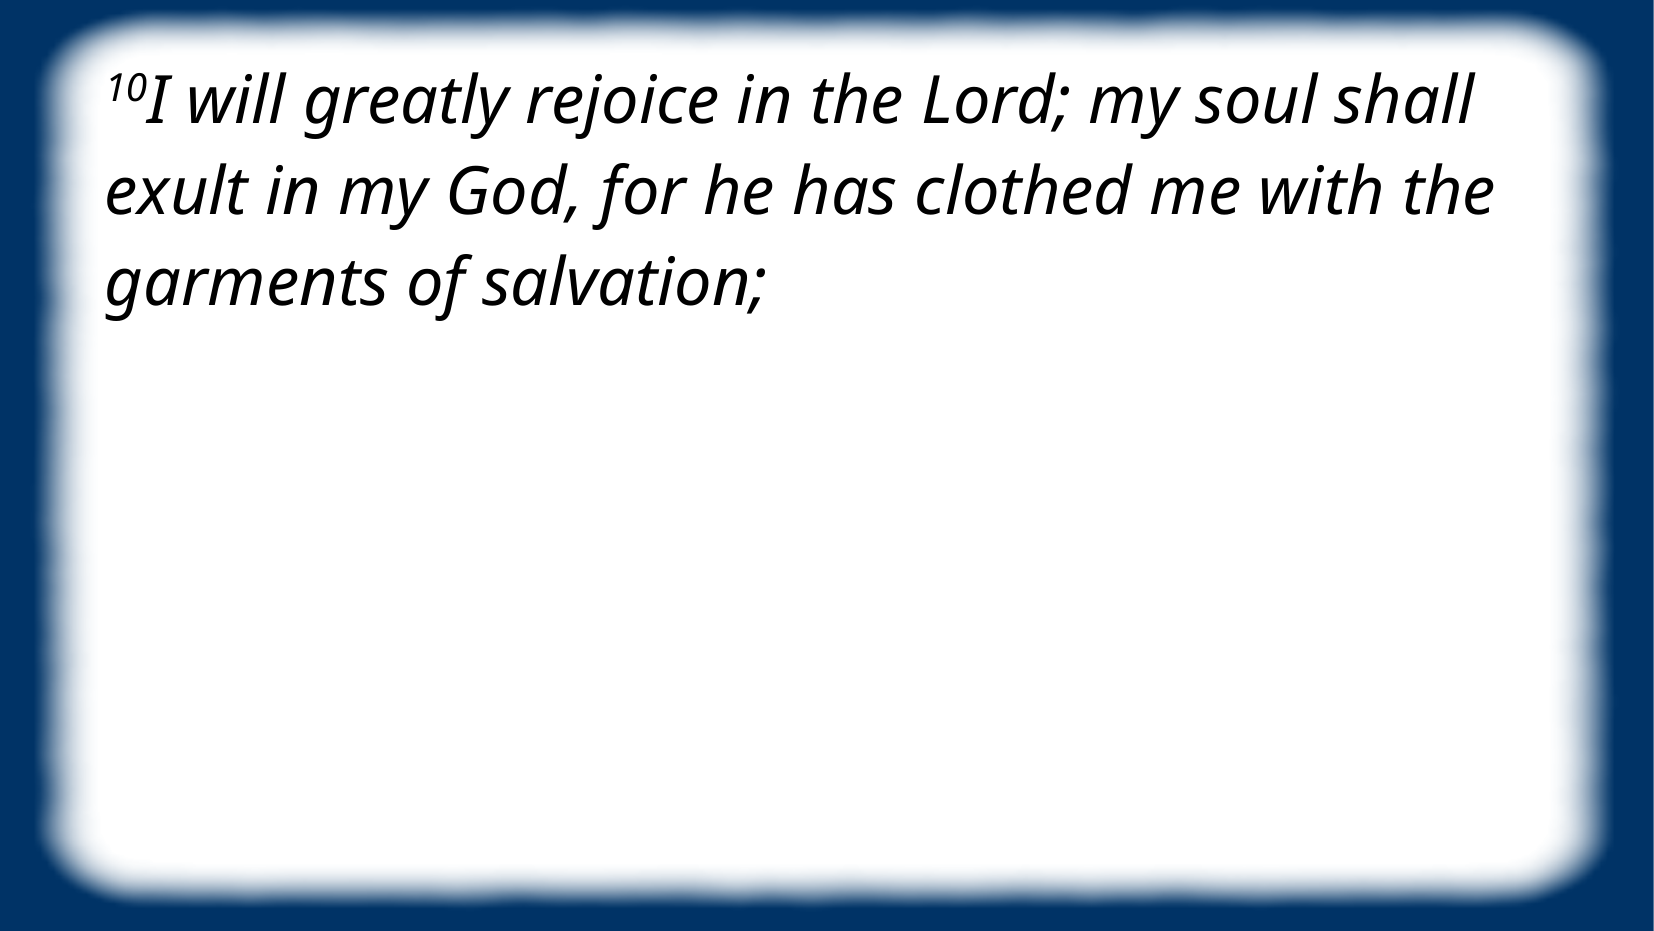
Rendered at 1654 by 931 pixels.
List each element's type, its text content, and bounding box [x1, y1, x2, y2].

text_box 10I will greatly rejoice in the Lord; my soul shall exult in my God, for he has clothed me with the garments of salvation; [90, 45, 1561, 376]
picture [0, 0, 1654, 931]
